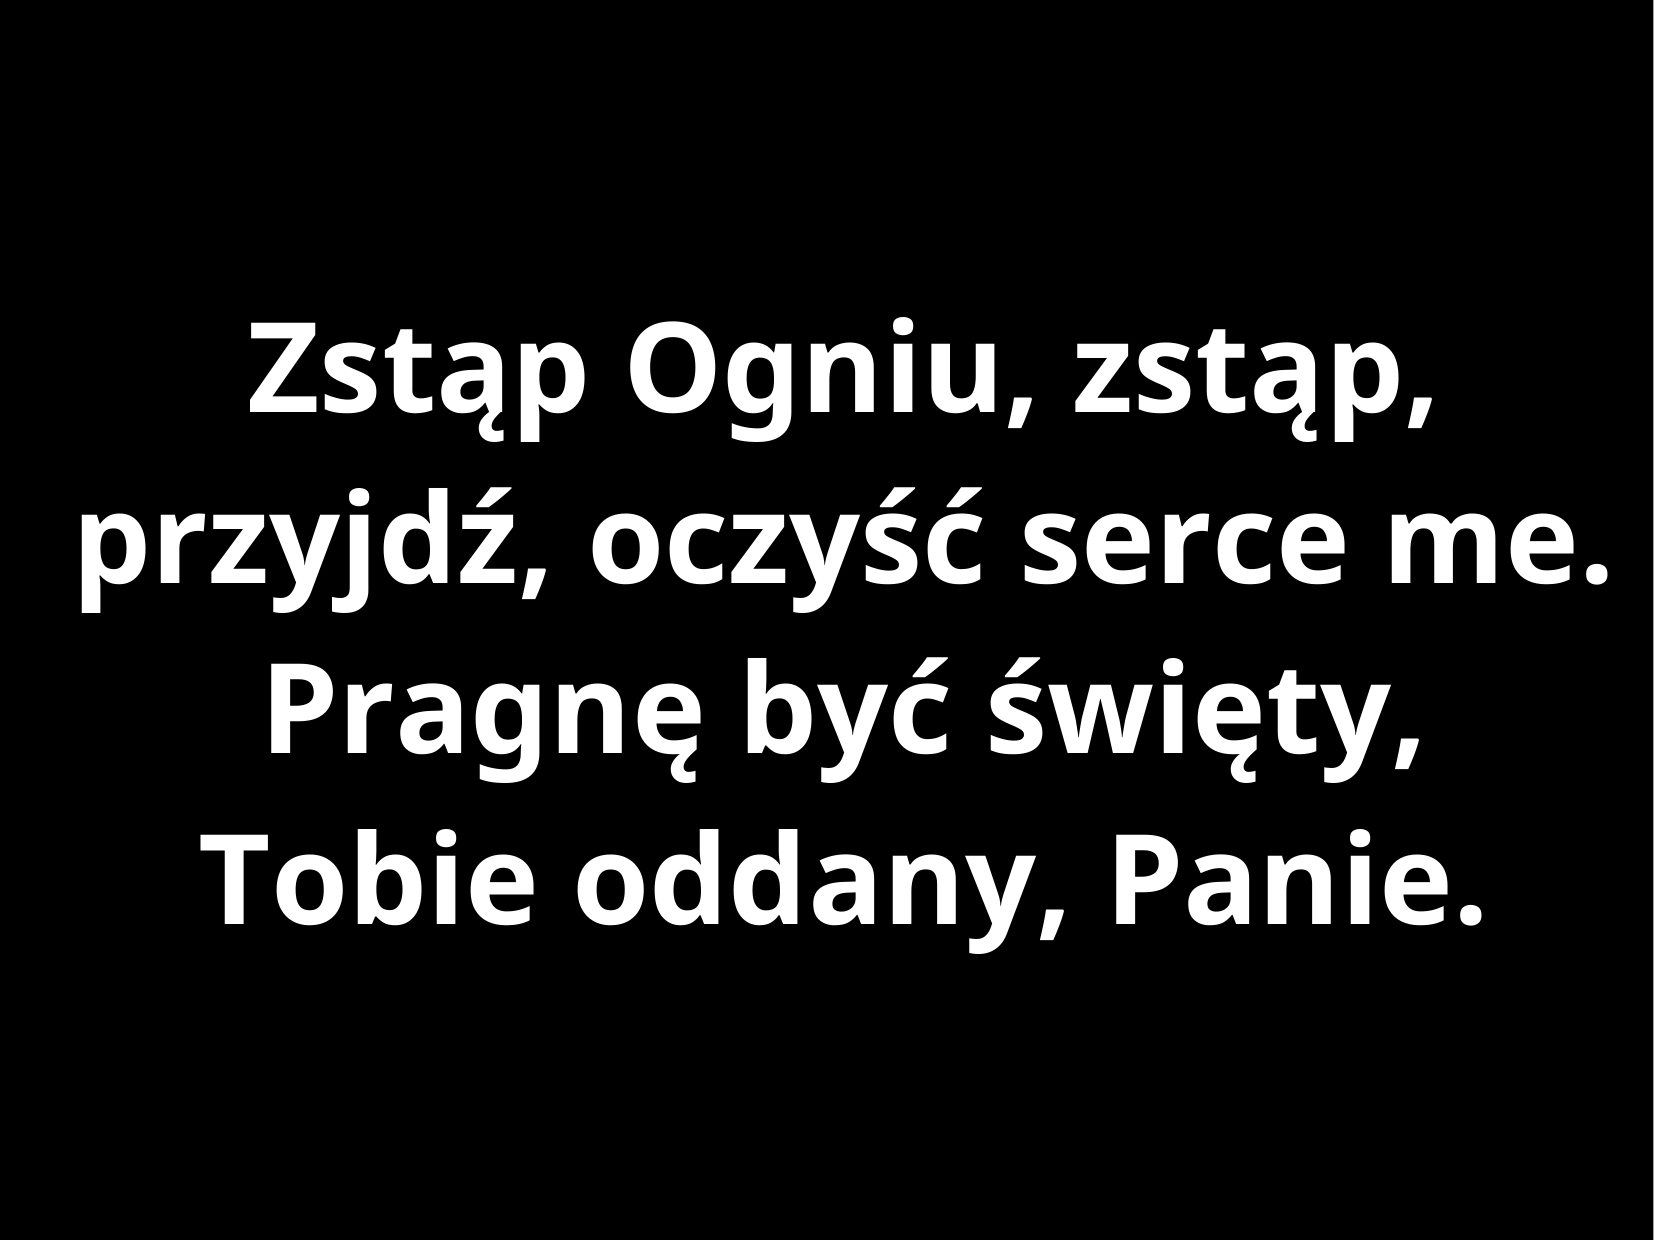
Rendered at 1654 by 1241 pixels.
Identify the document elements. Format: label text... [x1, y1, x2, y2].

subtitle Zstąp Ogniu, zstąp, przyjdź, oczyść serce me. Pragnę być święty, Tobie oddany, Panie. [0, 0, 1654, 1241]
